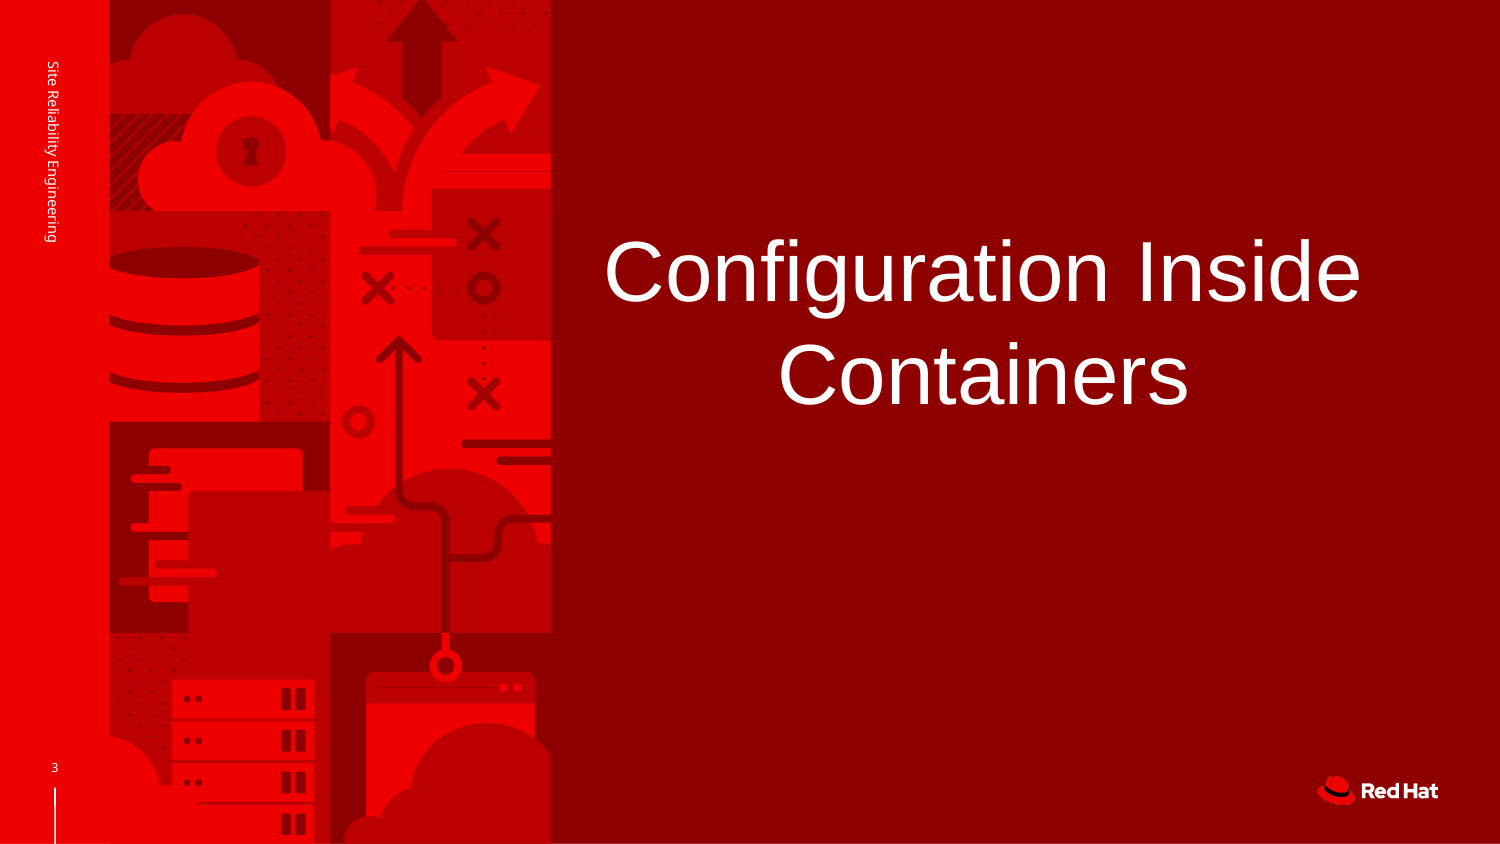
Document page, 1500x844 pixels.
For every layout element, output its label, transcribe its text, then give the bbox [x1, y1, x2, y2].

subtitle Site Reliability Engineering [0, 0, 108, 634]
picture [0, 0, 1500, 844]
slide_number <number> [10, 759, 101, 777]
title Configuration Inside Containers [574, 200, 1393, 679]
